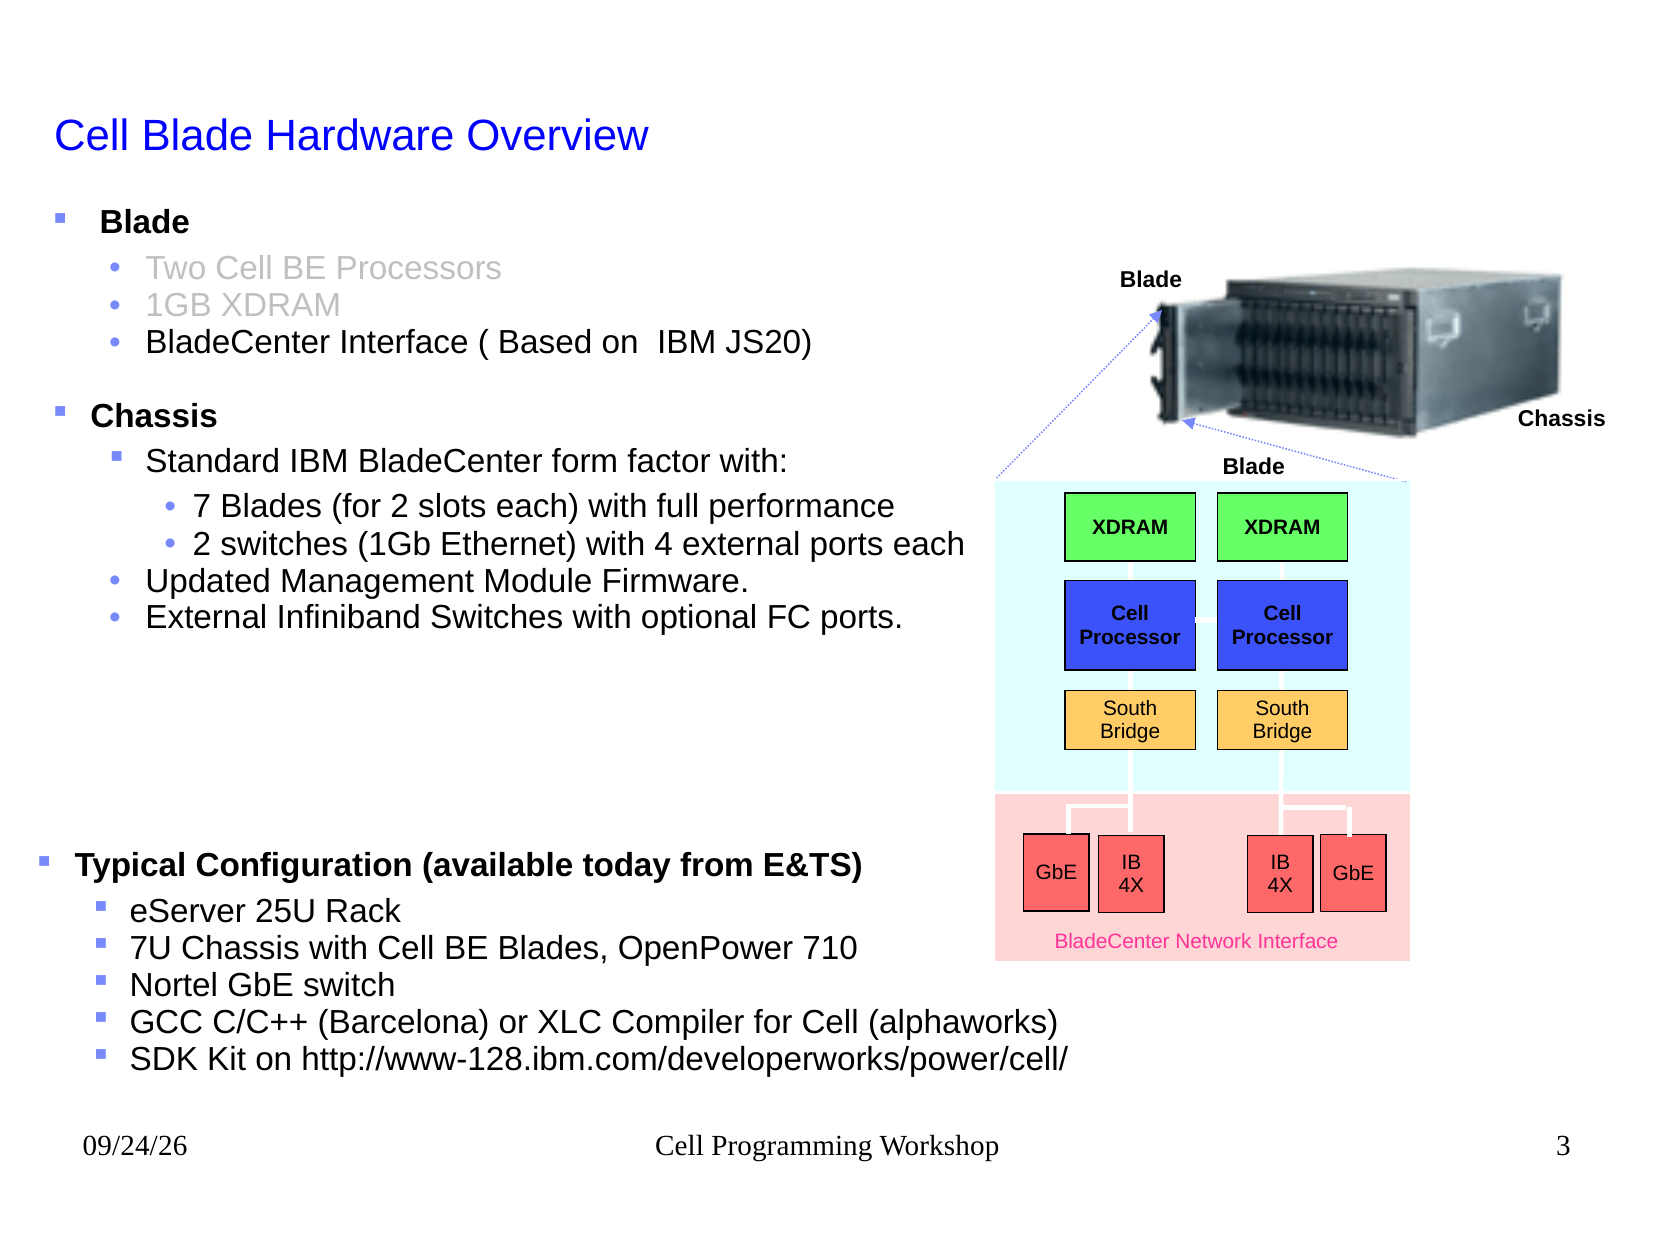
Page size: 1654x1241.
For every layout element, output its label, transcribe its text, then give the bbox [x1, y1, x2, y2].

text_box South Bridge [1064, 690, 1196, 750]
text_box Cell Blade Hardware Overview [40, 94, 1654, 180]
text_box BladeCenter Network Interface [1023, 923, 1370, 961]
text_box IB 4X [1247, 835, 1314, 913]
text_box Typical Configuration (available today from E&TS) eServer 25U Rack 7U Chassis with Cell BE Blades, OpenPower 710 Nortel GbE switch GCC C/C++ (Barcelona) or XLC Compiler for Cell (alphaworks) SDK Kit on http://www-128.ibm.com/developerworks/power/cell/ [36, 846, 1234, 1078]
text_box XDRAM [1217, 492, 1348, 562]
text_box South Bridge [1217, 690, 1348, 750]
text_box Cell Processor [1064, 580, 1196, 670]
text_box XDRAM [1064, 492, 1196, 562]
text_box Blade [1132, 447, 1375, 479]
picture [1149, 266, 1580, 445]
text_box Cell Processor [1217, 580, 1348, 670]
text_box [994, 479, 1411, 963]
text_box IB 4X [1098, 835, 1165, 913]
text_box GbE [1023, 833, 1090, 911]
text_box GbE [1320, 834, 1387, 912]
text_box Blade Two Cell BE Processors 1GB XDRAM BladeCenter Interface ( Based on IBM JS20) Chassis Standard IBM BladeCenter form factor with: 7 Blades (for 2 slots each) with full performance 2 switches (1Gb Ethernet) with 4 external ports each Updated Management Module Firmware. External Infiniband Switches with optional FC ports. [52, 203, 1011, 674]
text_box Chassis [1504, 398, 1620, 438]
text_box Blade [1106, 259, 1196, 299]
